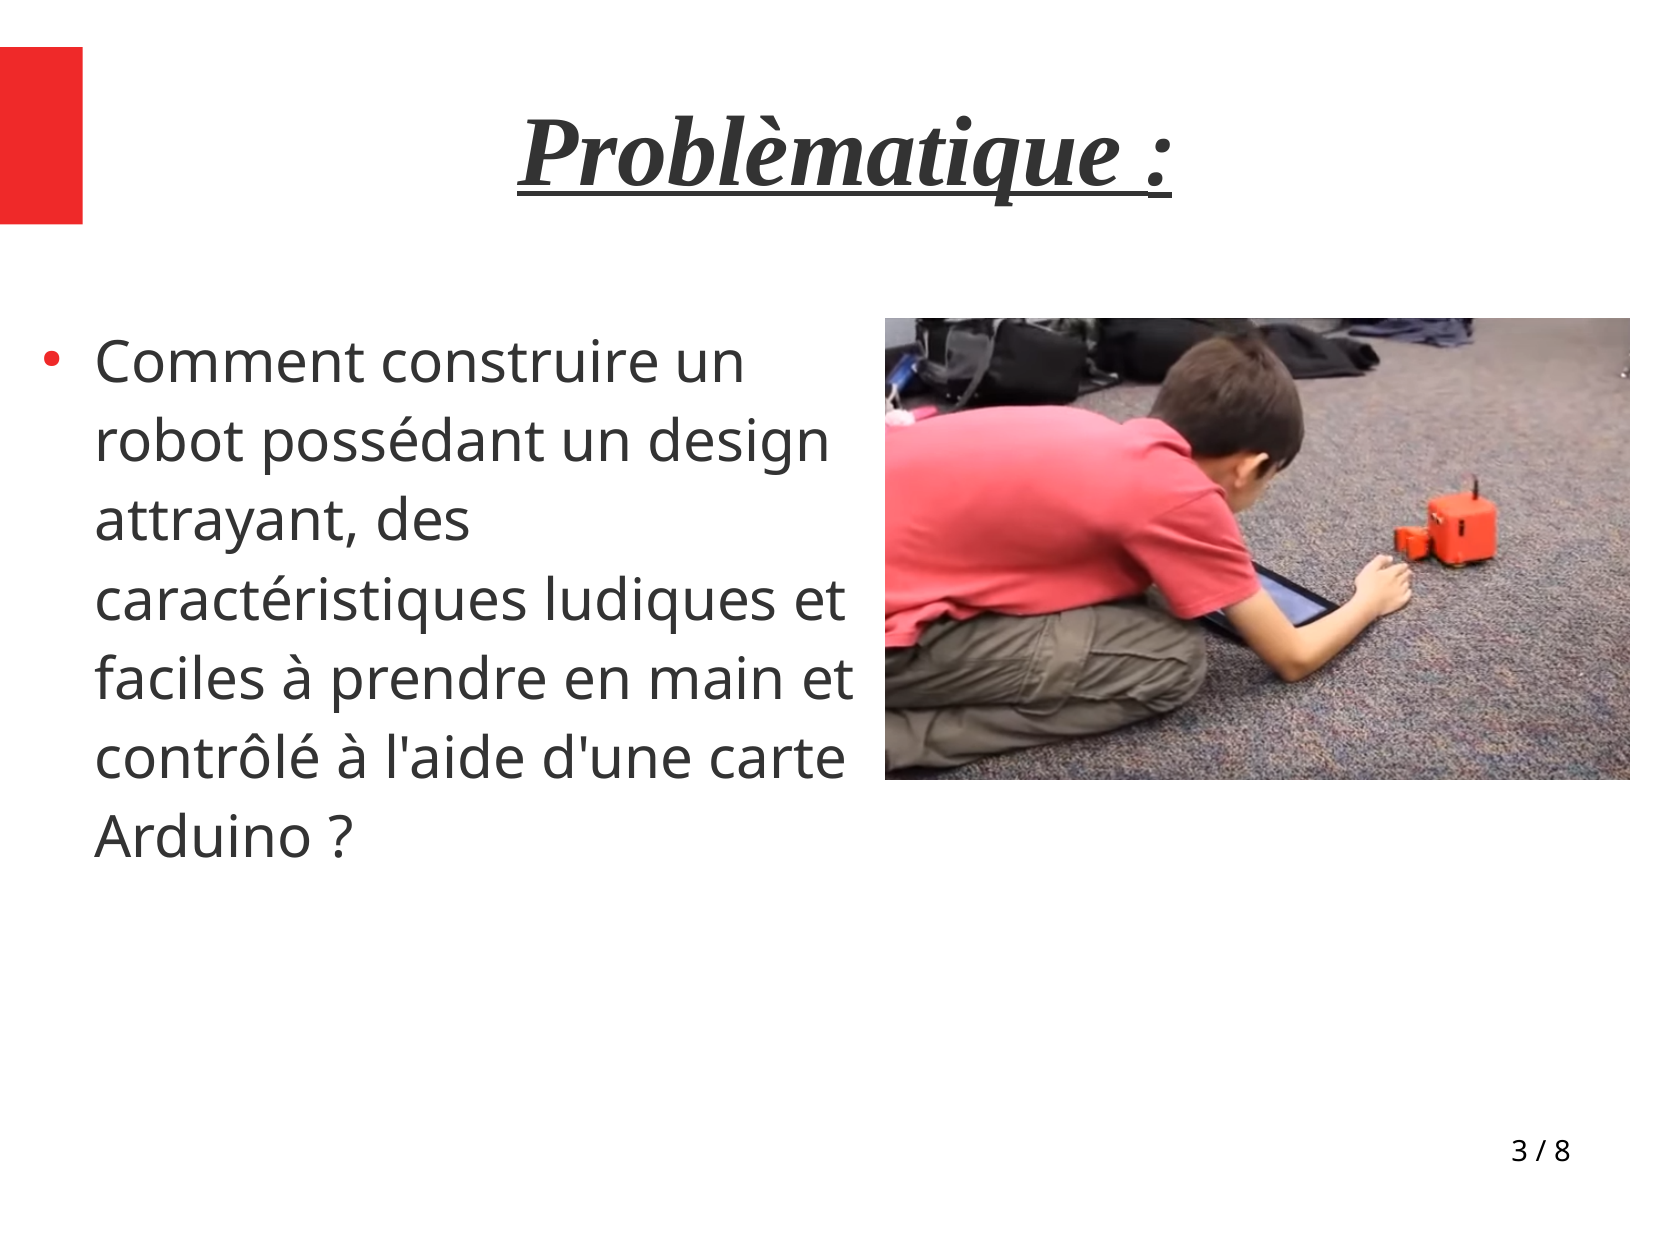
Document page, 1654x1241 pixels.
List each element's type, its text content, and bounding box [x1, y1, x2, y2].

picture [885, 318, 1630, 780]
title Problèmatique : [118, 49, 1571, 257]
list Comment construire un robot possédant un design attrayant, des caractéristiques ludiques et faciles à prendre en main et contrôlé à l'aide d'une carte Arduino ? [23, 320, 863, 1040]
